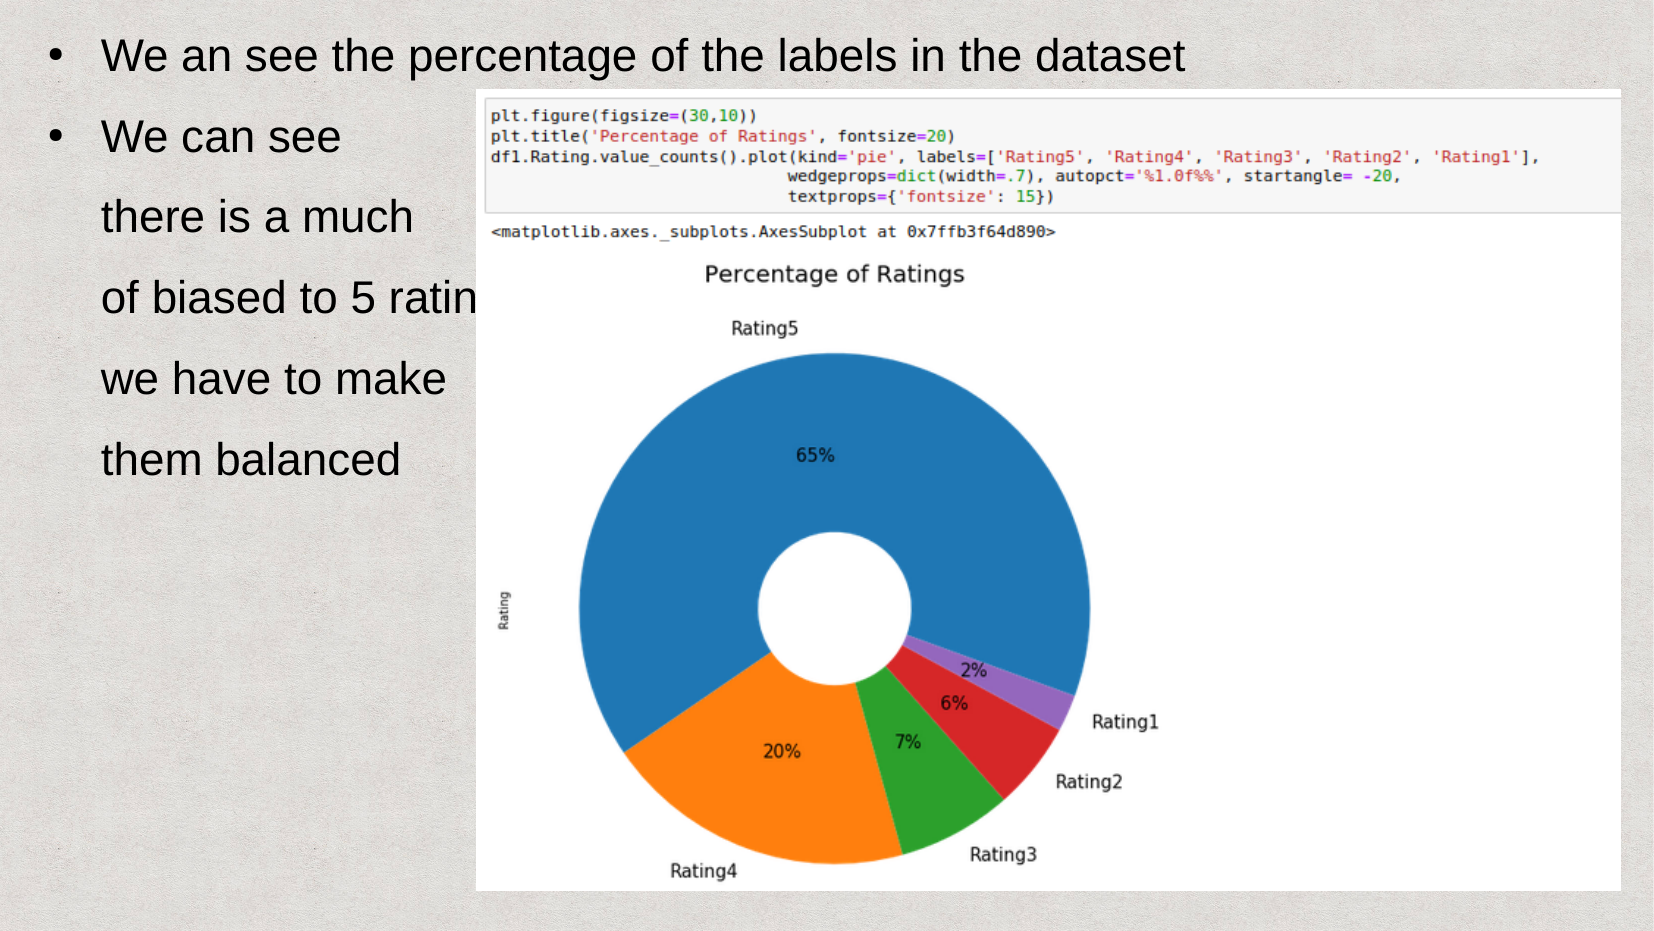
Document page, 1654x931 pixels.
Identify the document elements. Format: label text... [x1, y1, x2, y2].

picture [0, 0, 1654, 931]
list We an see the percentage of the labels in the dataset We can see there is a much of biased to 5 rating we have to make them balanced [30, 30, 1609, 885]
